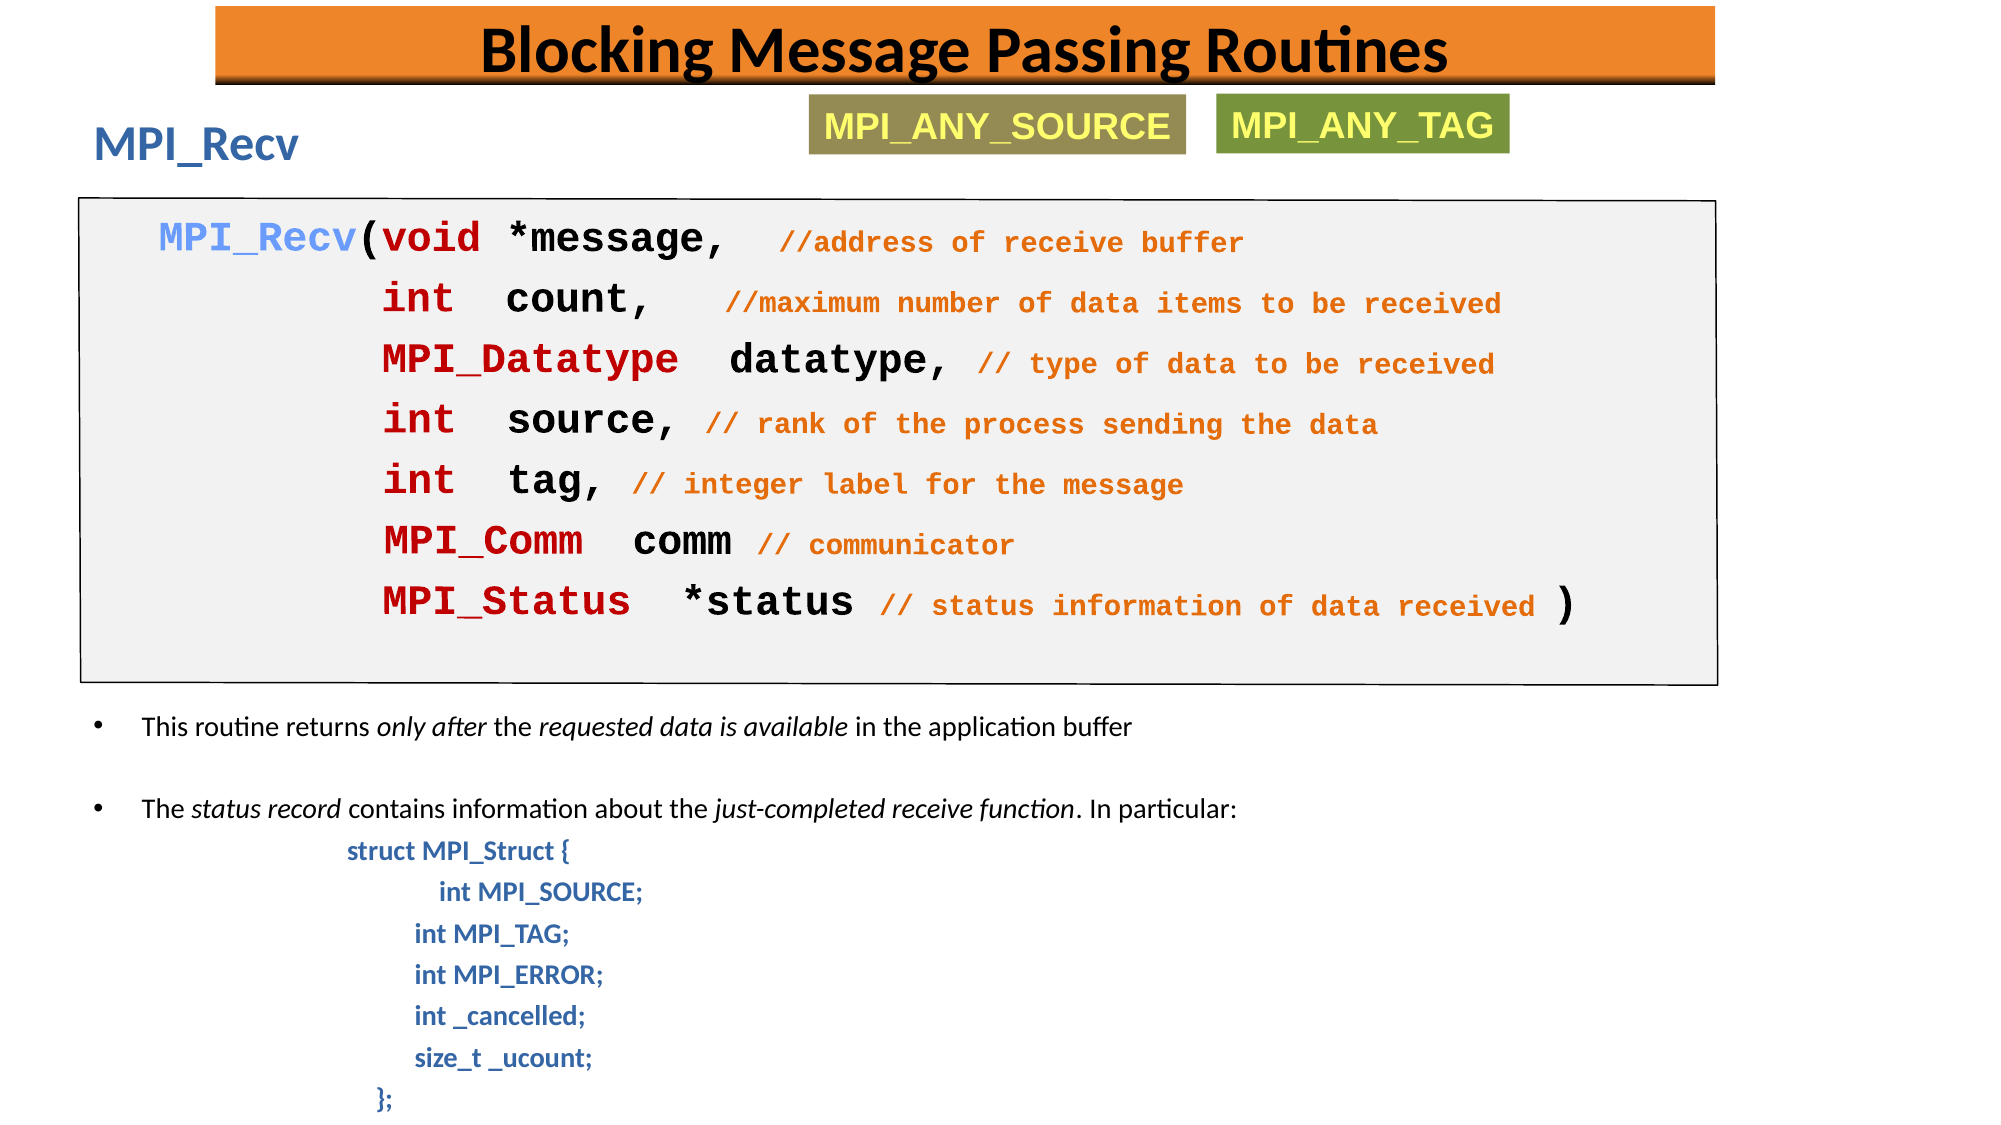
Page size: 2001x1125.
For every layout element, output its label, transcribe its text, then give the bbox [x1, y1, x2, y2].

text_box MPI_ANY_TAG [1216, 103, 1510, 154]
list MPI_Recv This routine returns only after the requested data is available in the application buffer The status record contains information about the just-completed receive function. In particular: struct MPI_Struct { int MPI_SOURCE; int MPI_TAG; int MPI_ERROR; int _cancelled; size_t _ucount; }; [78, 102, 1879, 1125]
text_box MPI_ANY_SOURCE [808, 103, 1187, 155]
title [99, 37, 1900, 103]
text_box Blocking Message Passing Routines [215, 6, 1716, 85]
text_box MPI_Recv(void *message, //address of receive buffer int count, //maximum number of data items to be received MPI_Datatype datatype, // type of data to be received int source, // rank of the process sending the data int tag, // integer label for the message MPI_Comm comm // communicator MPI_Status *status // status information of data received ) [78, 197, 1718, 686]
